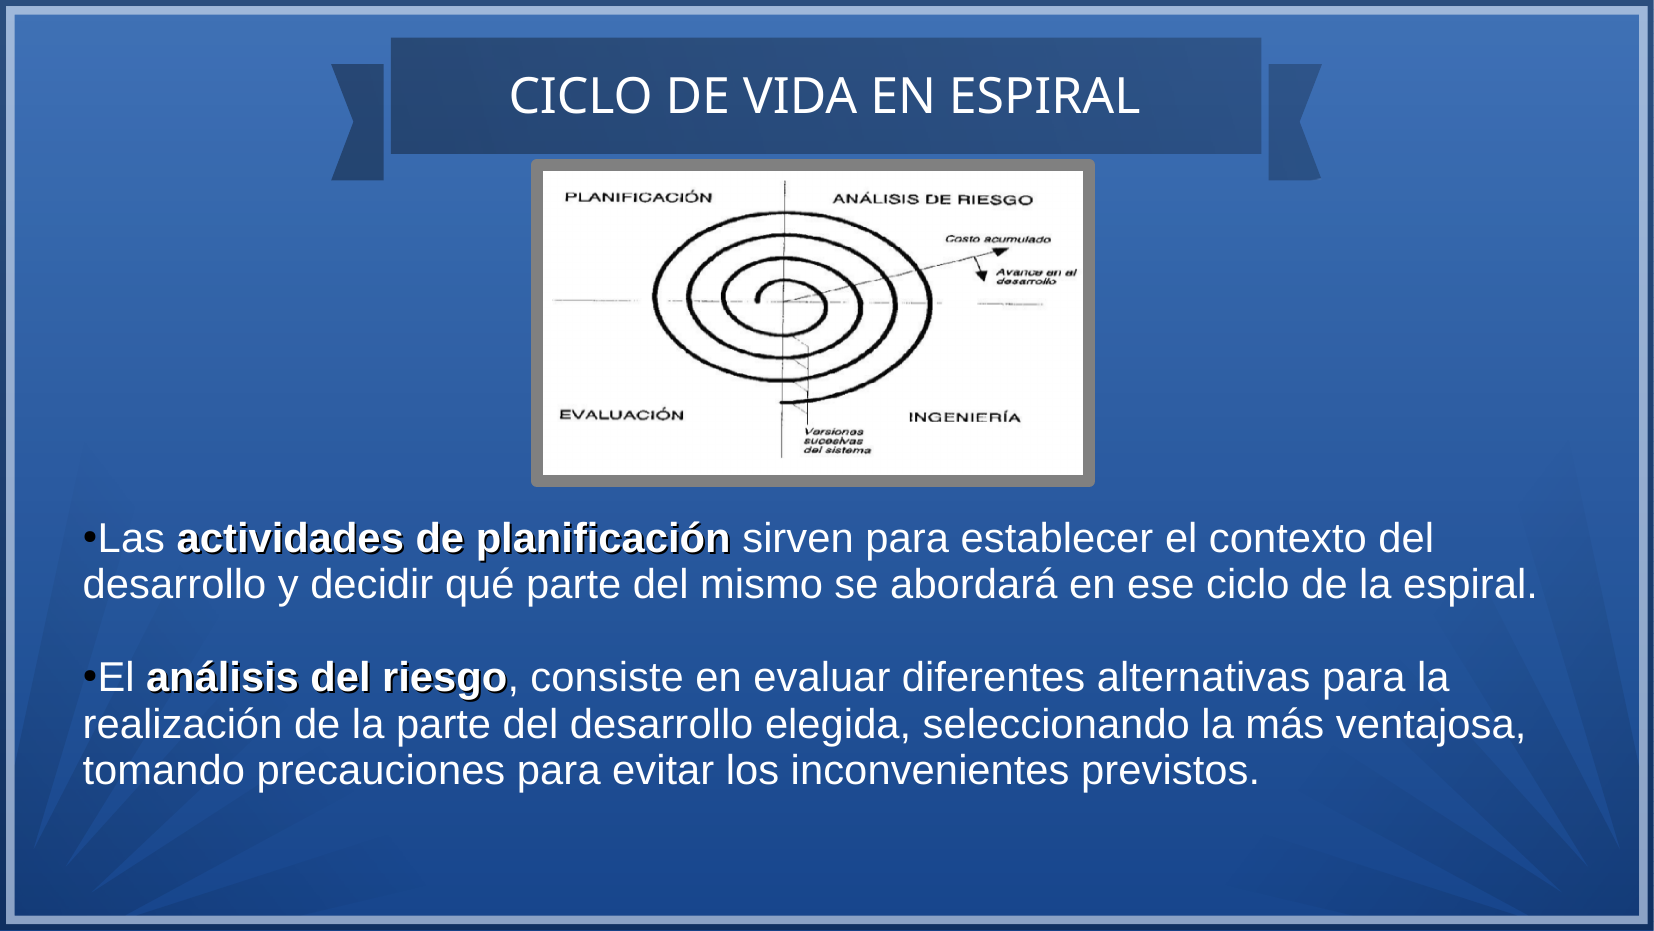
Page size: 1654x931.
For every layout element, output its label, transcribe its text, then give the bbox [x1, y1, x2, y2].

subtitle Las actividades de planificación sirven para establecer el contexto del desarrollo y decidir qué parte del mismo se abordará en ese ciclo de la espiral. El análisis del riesgo, consiste en evaluar diferentes alternativas para la realización de la parte del desarrollo elegida, seleccionando la más ventajosa, tomando precauciones para evitar los inconvenientes previstos. [82, 342, 1571, 931]
title CICLO DE VIDA EN ESPIRAL [340, 17, 1310, 172]
picture [543, 171, 1083, 475]
